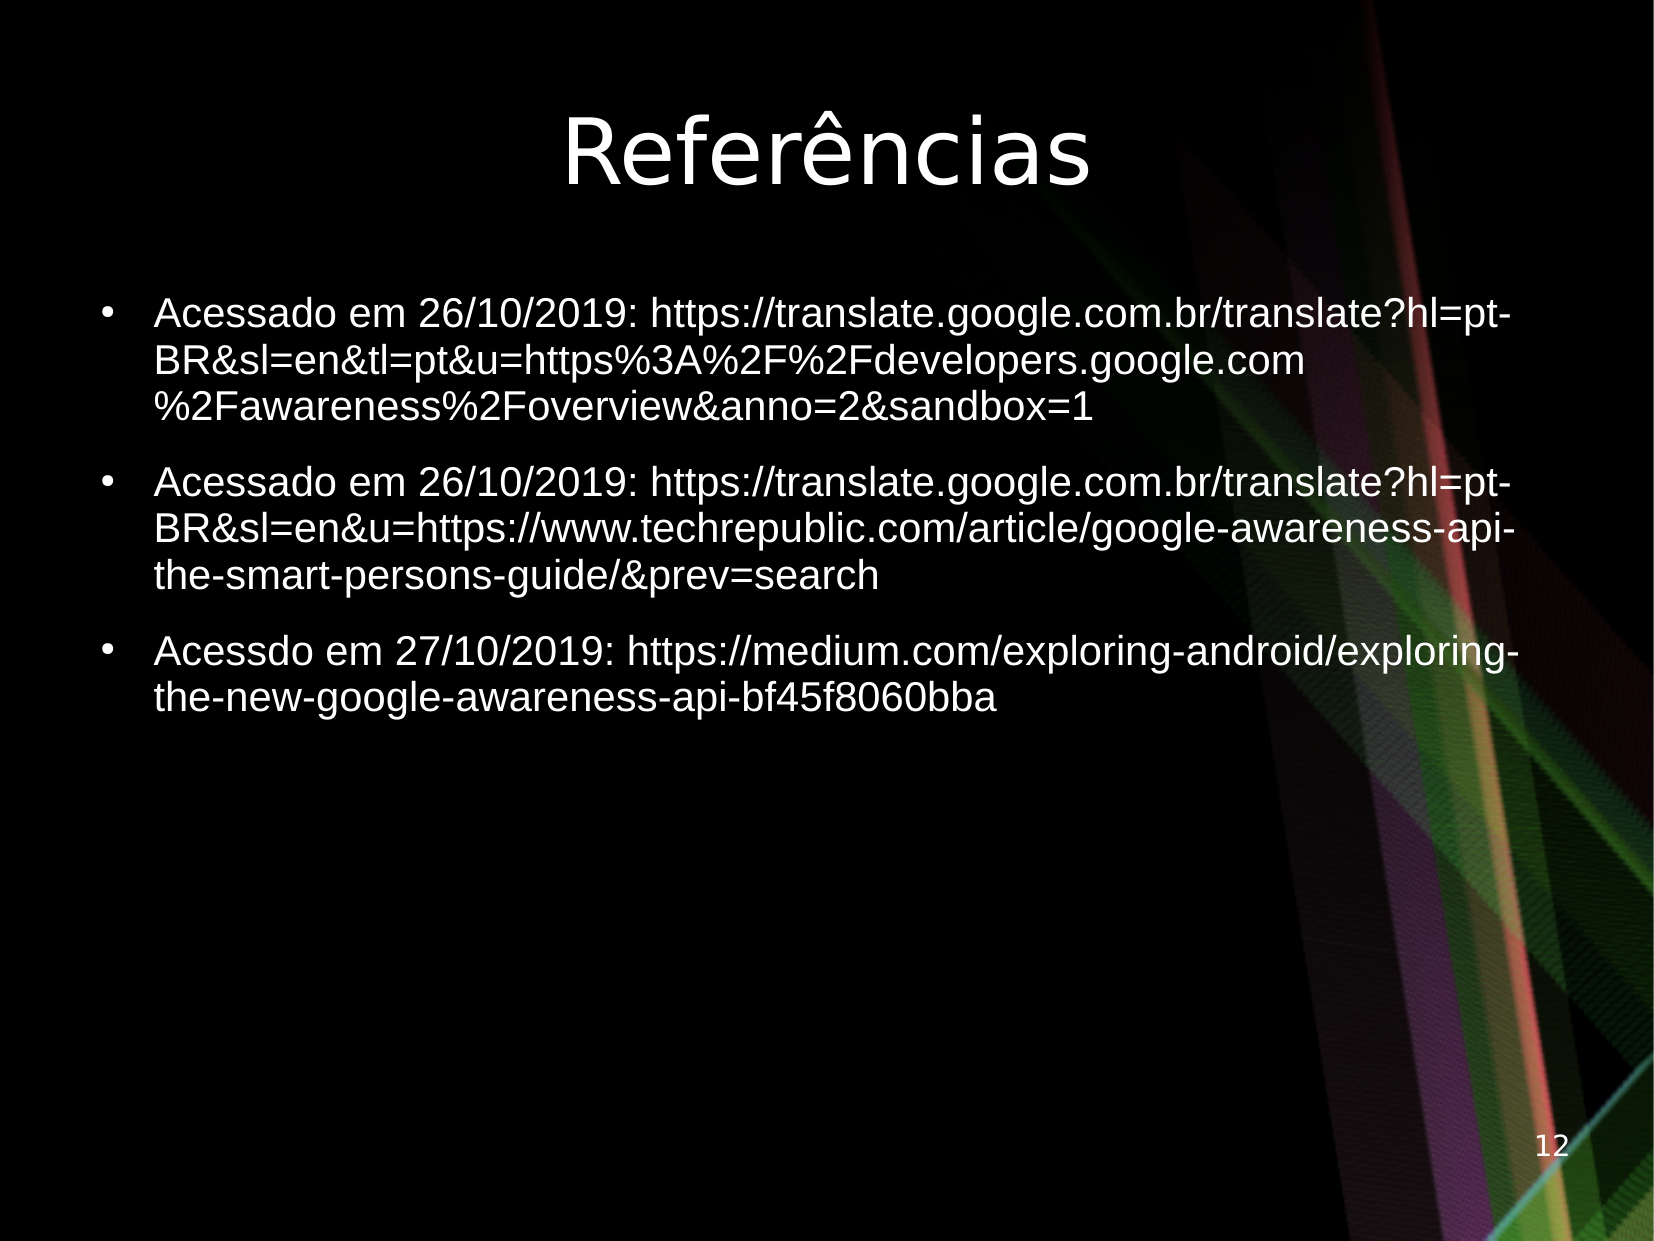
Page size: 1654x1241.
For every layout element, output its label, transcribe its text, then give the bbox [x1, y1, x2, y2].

title Referências [82, 49, 1571, 257]
list Acessado em 26/10/2019: https://translate.google.com.br/translate?hl=pt-BR&sl=en&tl=pt&u=https%3A%2F%2Fdevelopers.google.com%2Fawareness%2Foverview&anno=2&sandbox=1 Acessado em 26/10/2019: https://translate.google.com.br/translate?hl=pt-BR&sl=en&u=https://www.techrepublic.com/article/google-awareness-api-the-smart-persons-guide/&prev=search Acessdo em 27/10/2019: https://medium.com/exploring-android/exploring-the-new-google-awareness-api-bf45f8060bba [82, 290, 1571, 1010]
picture [0, 0, 1654, 1241]
